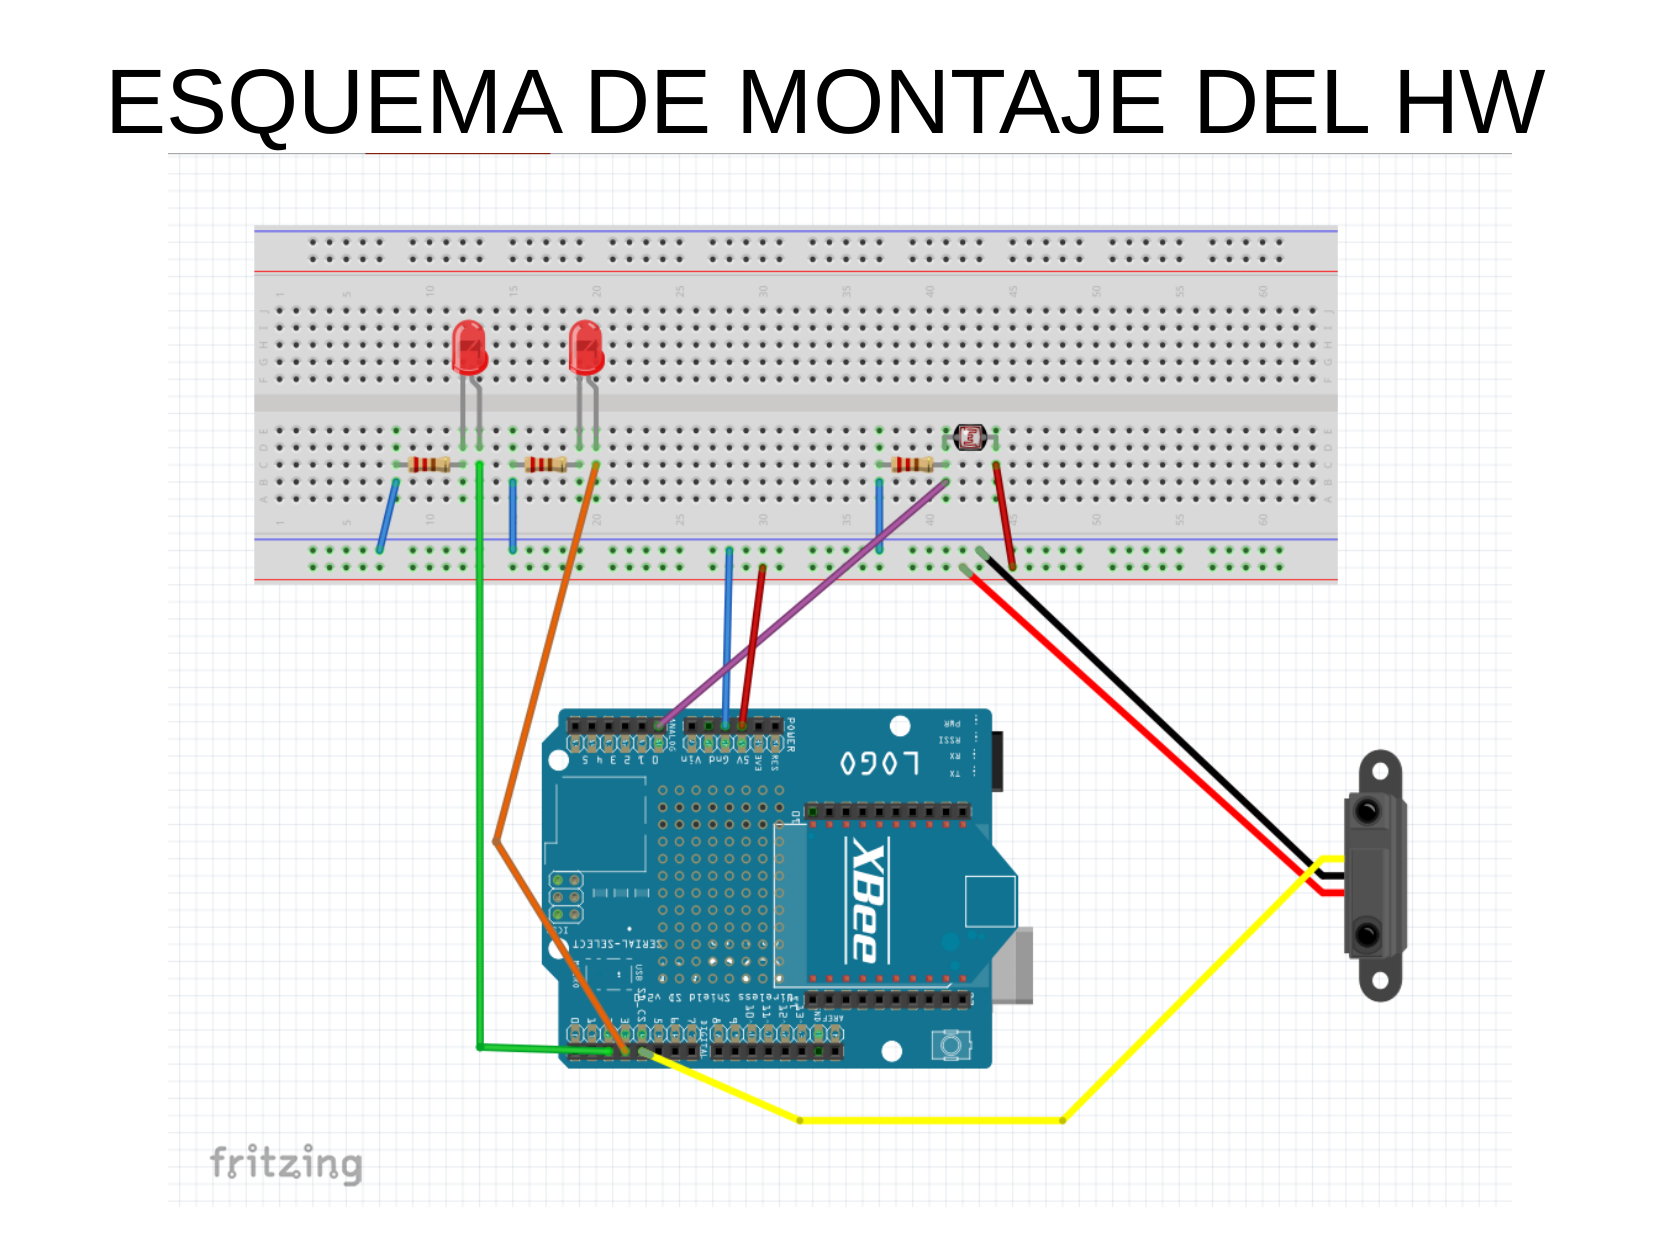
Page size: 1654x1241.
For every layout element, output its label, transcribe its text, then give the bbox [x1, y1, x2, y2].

picture [168, 153, 1512, 1207]
title ESQUEMA DE MONTAJE DEL HW SENSOR [82, 49, 1571, 257]
